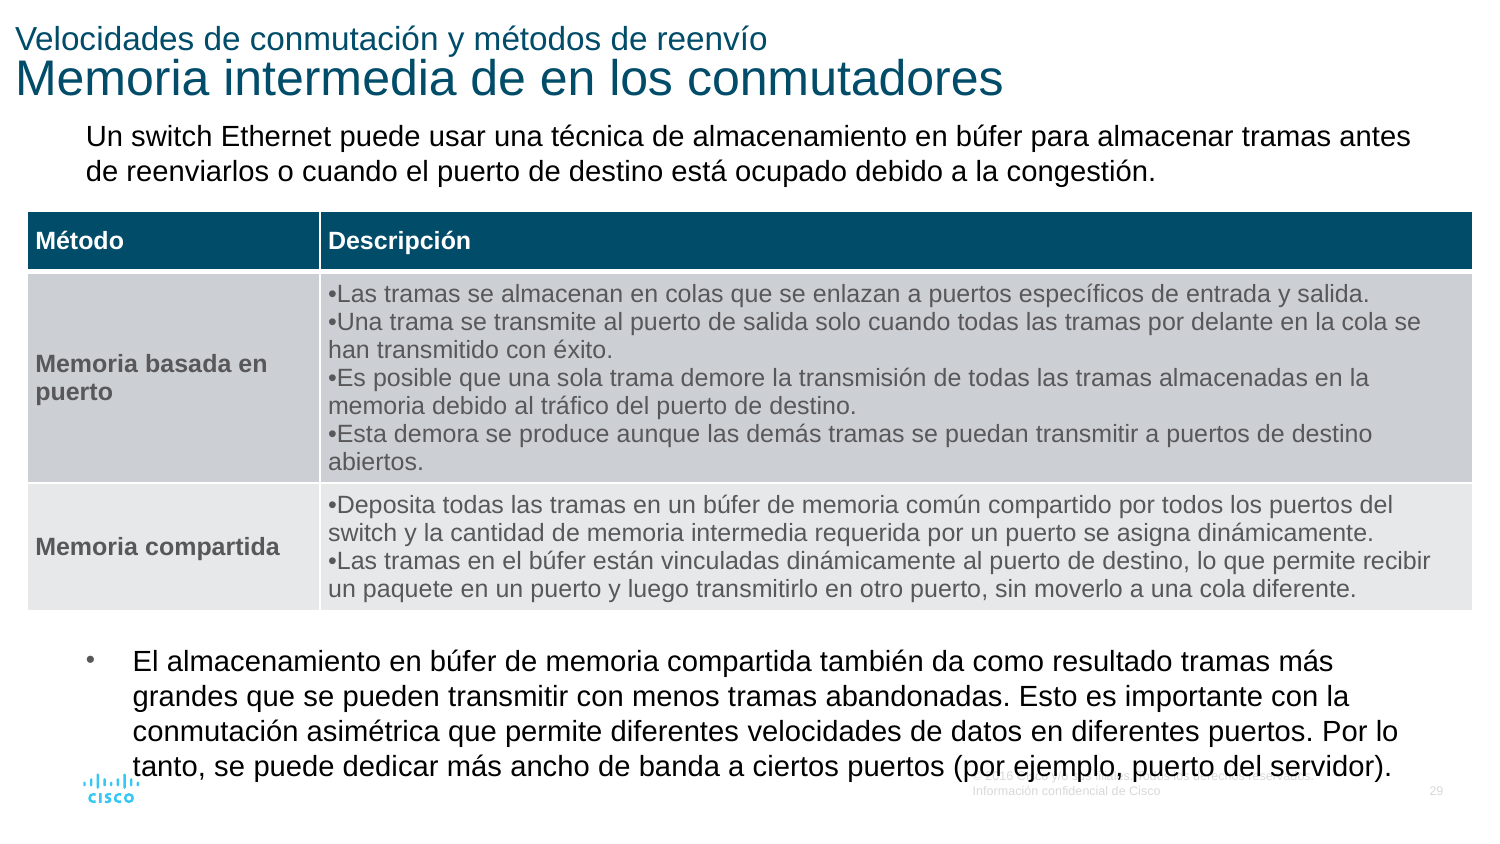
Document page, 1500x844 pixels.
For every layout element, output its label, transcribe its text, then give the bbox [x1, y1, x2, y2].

list Un switch Ethernet puede usar una técnica de almacenamiento en búfer para almacenar tramas antes de reenviarlos o cuando el puerto de destino está ocupado debido a la congestión. El almacenamiento en búfer de memoria compartida también da como resultado tramas más grandes que se pueden transmitir con menos tramas abandonadas. Esto es importante con la conmutación asimétrica que permite diferentes velocidades de datos en diferentes puertos. Por lo tanto, se puede dedicar más ancho de banda a ciertos puertos (por ejemplo, puerto del servidor). [70, 110, 1430, 193]
table_cell Memoria basada en puerto [28, 274, 319, 482]
table_cell Memoria compartida [28, 484, 319, 610]
table_header Método [28, 212, 319, 269]
table_header Descripción [321, 212, 1472, 269]
table_cell Deposita todas las tramas en un búfer de memoria común compartido por todos los puertos del switch y la cantidad de memoria intermedia requerida por un puerto se asigna dinámicamente. Las tramas en el búfer están vinculadas dinámicamente al puerto de destino, lo que permite recibir un paquete en un puerto y luego transmitirlo en otro puerto, sin moverlo a una cola diferente. [321, 484, 1472, 610]
table_cell Las tramas se almacenan en colas que se enlazan a puertos específicos de entrada y salida. Una trama se transmite al puerto de salida solo cuando todas las tramas por delante en la cola se han transmitido con éxito. Es posible que una sola trama demore la transmisión de todas las tramas almacenadas en la memoria debido al tráfico del puerto de destino. Esta demora se produce aunque las demás tramas se puedan transmitir a puertos de destino abiertos. [321, 274, 1472, 482]
title Velocidades de conmutación y métodos de reenvío Memoria intermedia de en los conmutadores [0, 5, 1369, 126]
